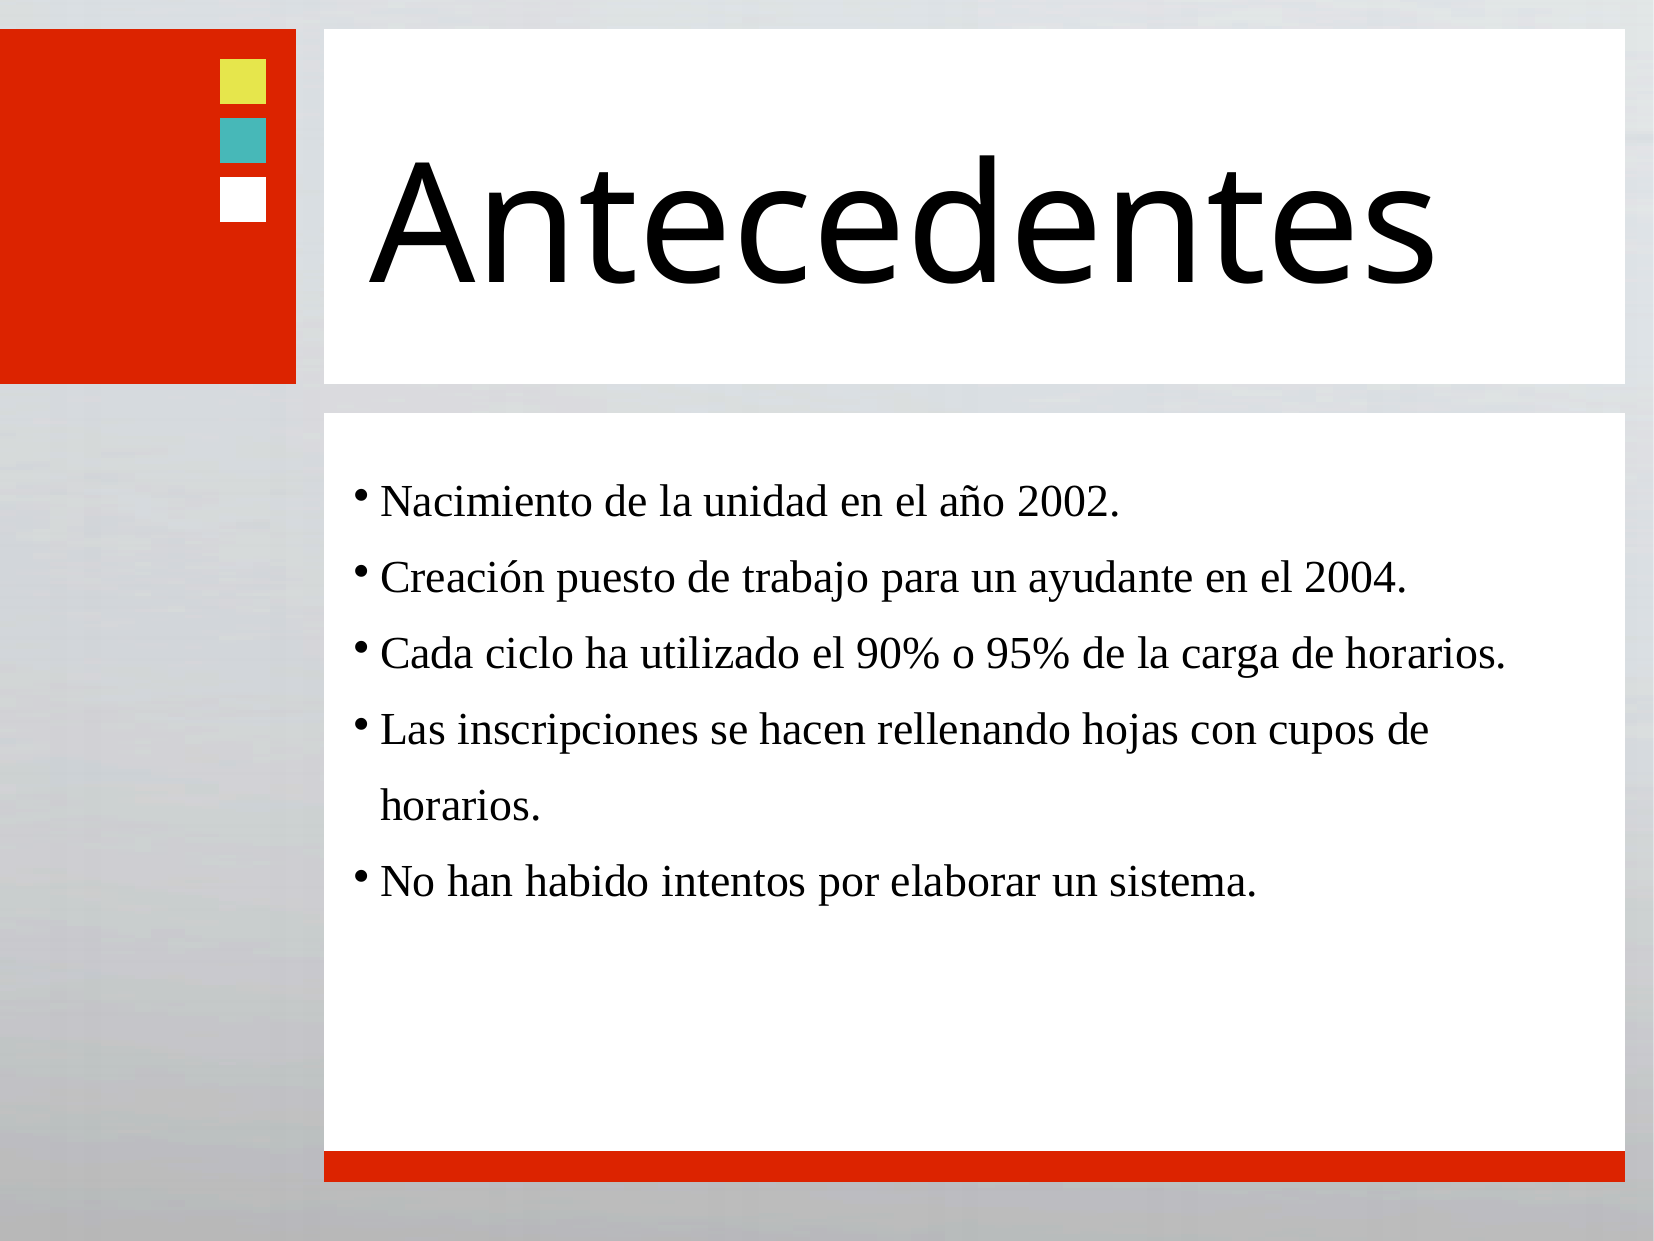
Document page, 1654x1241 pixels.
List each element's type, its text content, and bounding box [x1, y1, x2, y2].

text_box Nacimiento de la unidad en el año 2002. Creación puesto de trabajo para un ayudante en el 2004. Cada ciclo ha utilizado el 90% o 95% de la carga de horarios. Las inscripciones se hacen rellenando hojas con cupos de horarios. No han habido intentos por elaborar un sistema. [338, 442, 1595, 1142]
text_box Antecedentes [354, 96, 1595, 313]
picture [0, 0, 1654, 1241]
